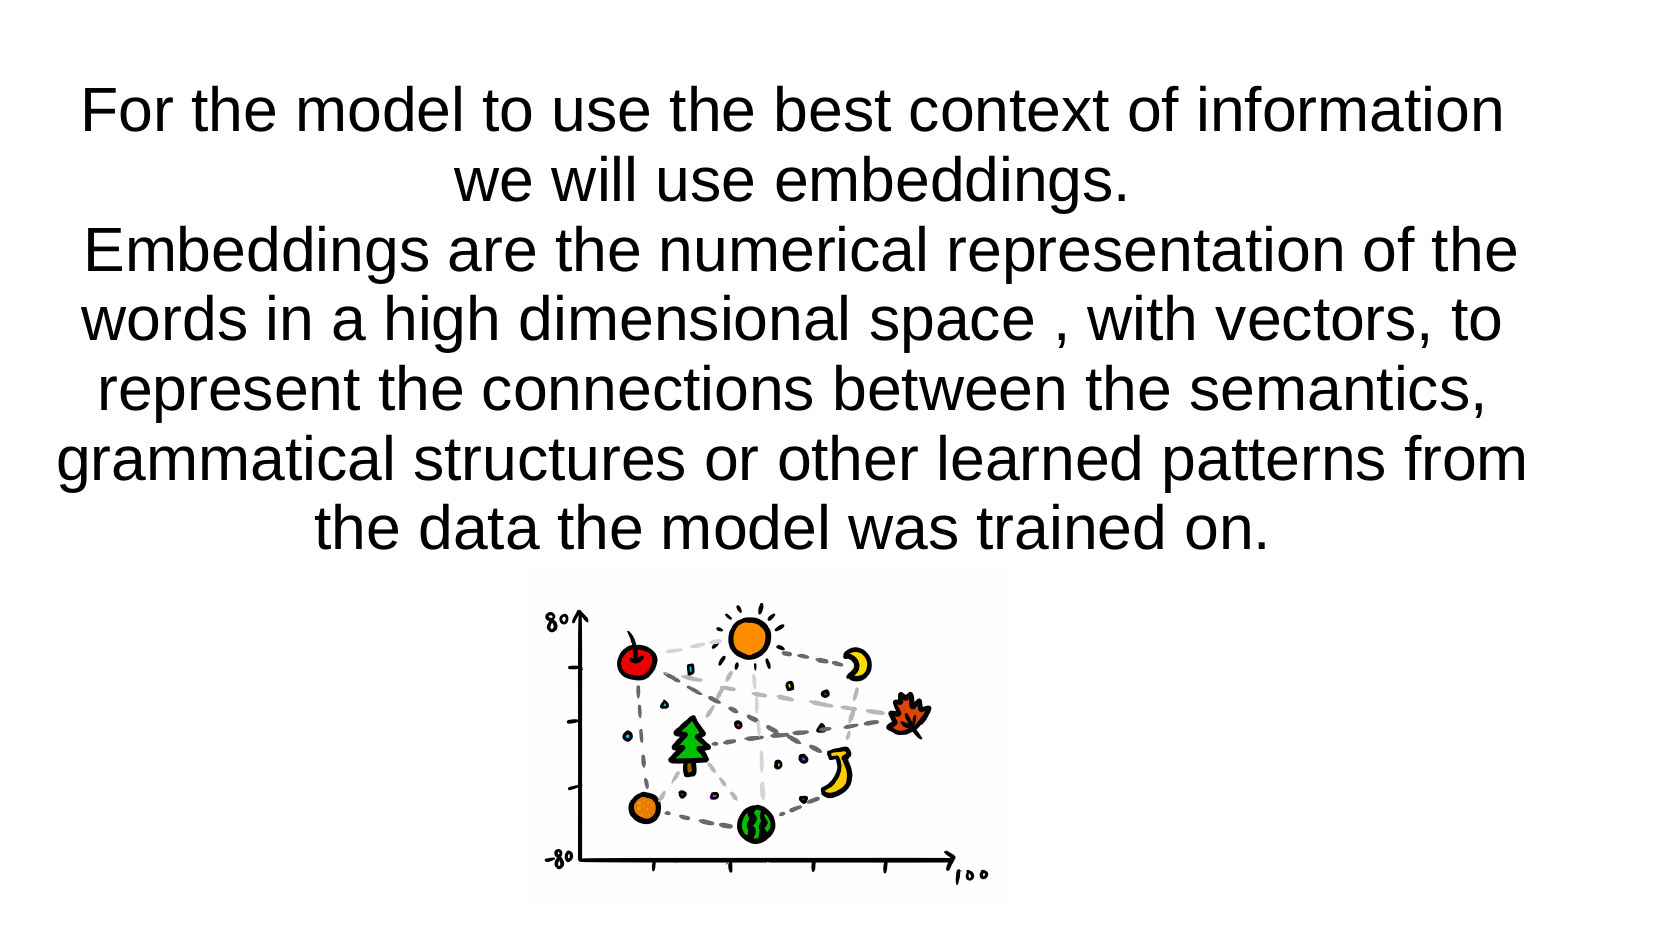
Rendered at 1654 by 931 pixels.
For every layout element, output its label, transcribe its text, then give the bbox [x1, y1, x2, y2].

picture [525, 562, 1013, 904]
title For the model to use the best context of information we will use embeddings. Embeddings are the numerical representation of the words in a high dimensional space , with vectors, to represent the connections between the semantics, grammatical structures or other learned patterns from the data the model was trained on. [49, 75, 1538, 703]
